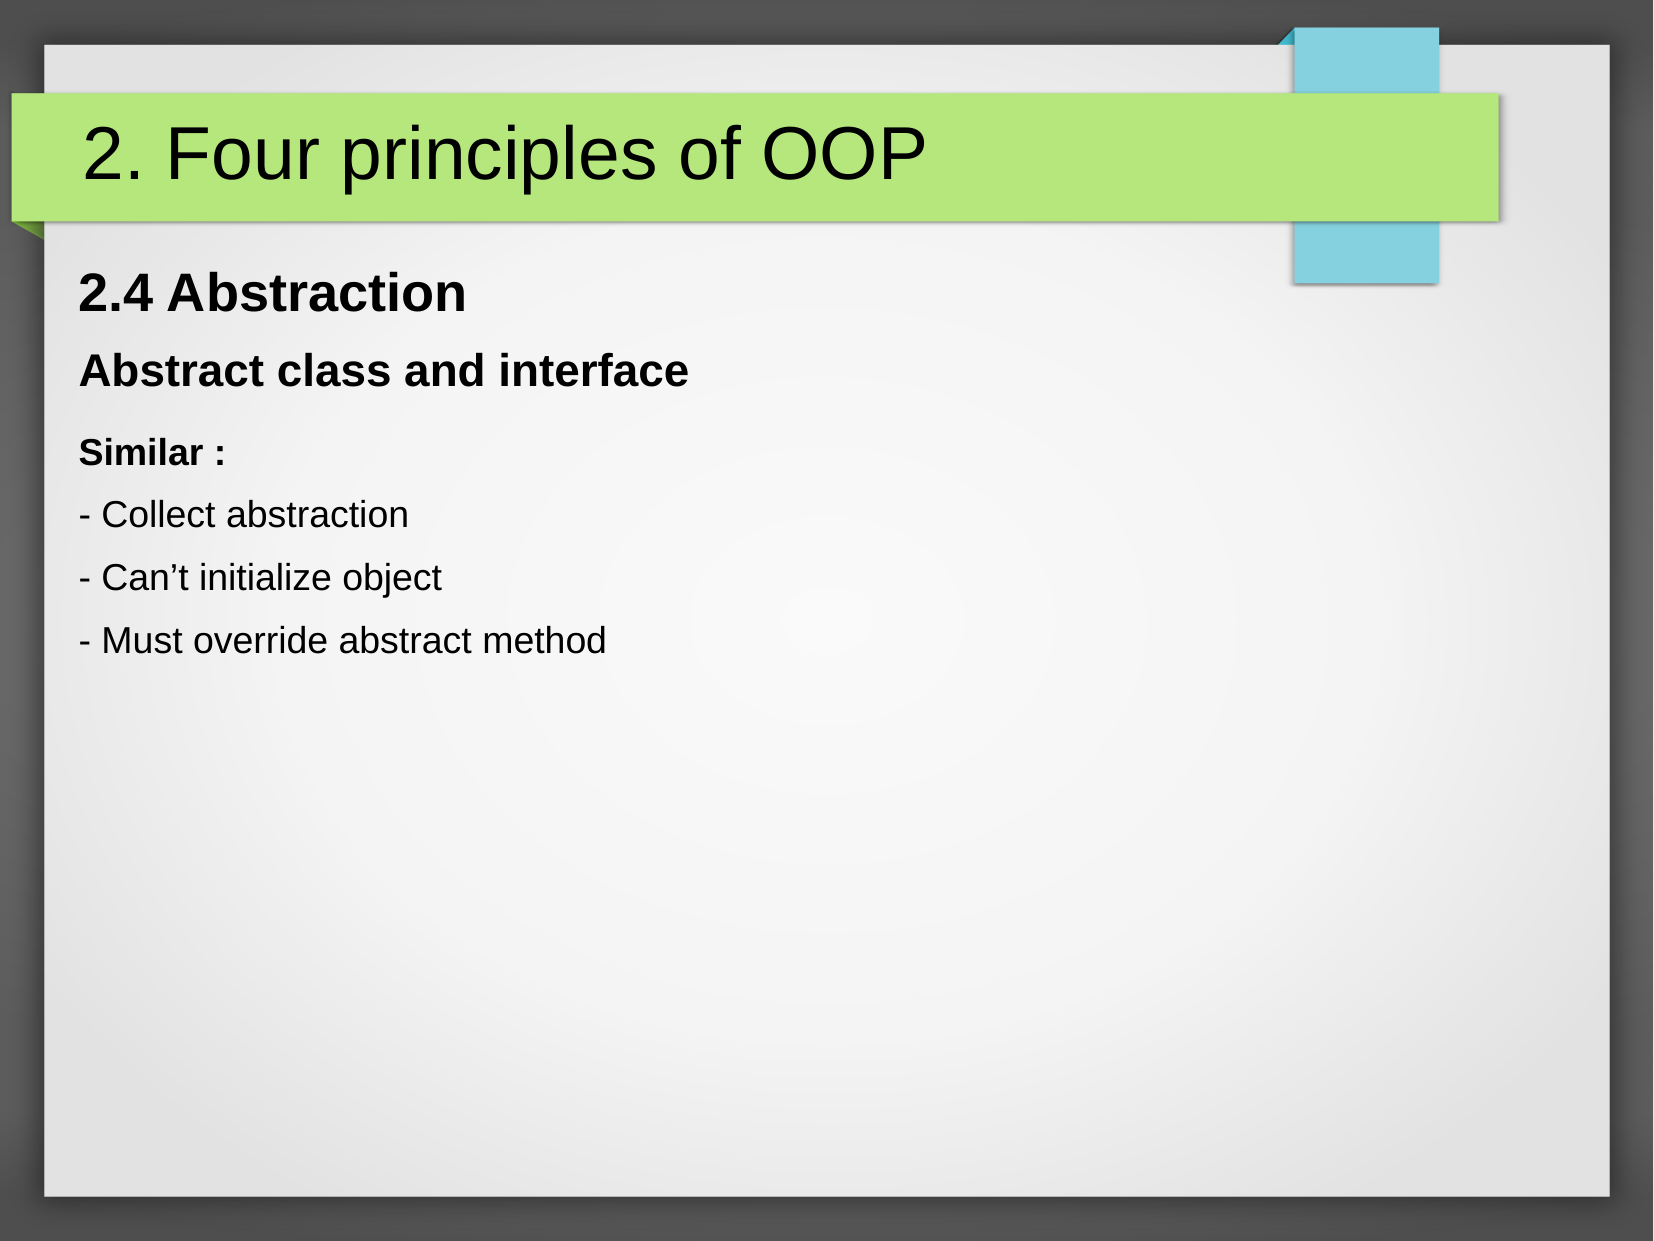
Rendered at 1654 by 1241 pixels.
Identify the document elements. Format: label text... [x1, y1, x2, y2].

text_box Abstract class and interface [28, 337, 886, 402]
text_box 2.4 Abstraction [28, 255, 571, 331]
text_box Similar : - Collect abstraction - Can’t initialize object - Must override abstract method [28, 402, 886, 649]
picture [0, 0, 1654, 1241]
title 2. Four principles of OOP [82, 94, 1264, 213]
